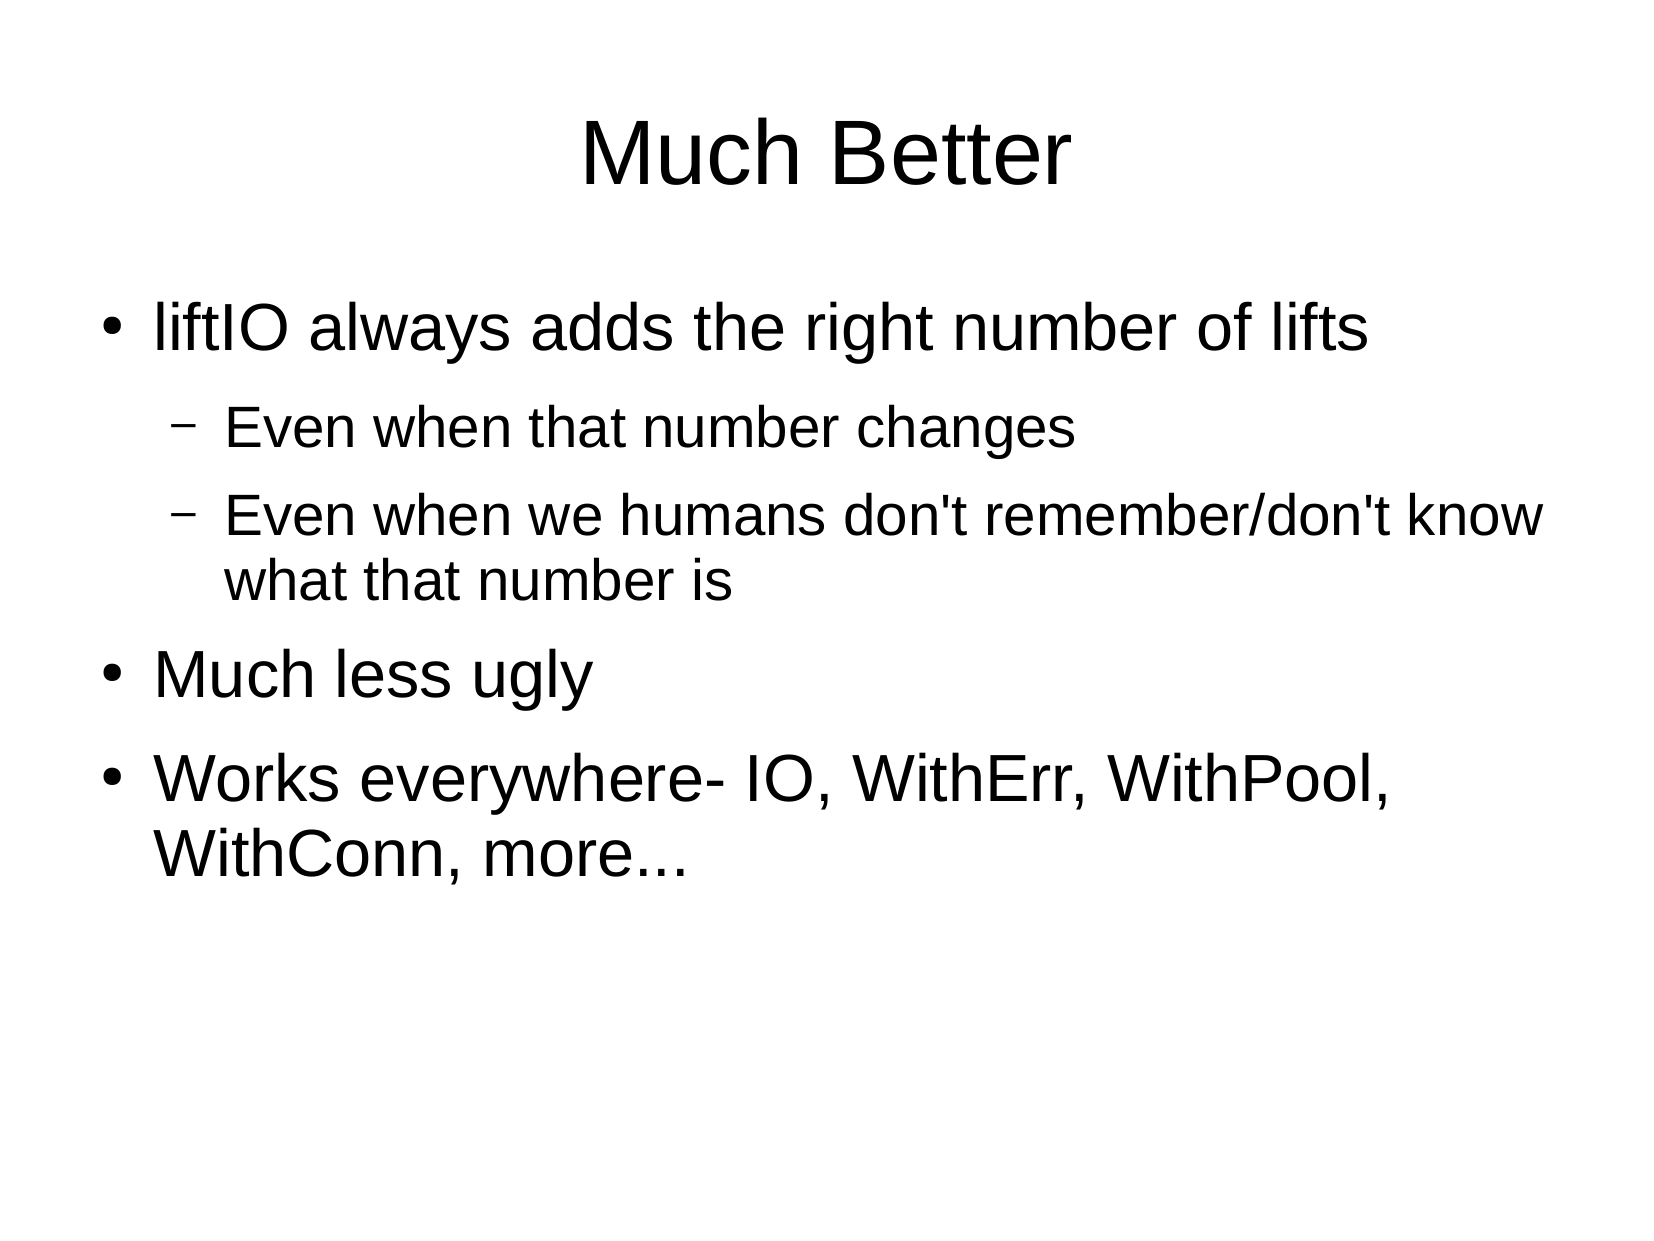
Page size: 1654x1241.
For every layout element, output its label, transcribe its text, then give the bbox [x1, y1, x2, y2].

list liftIO always adds the right number of lifts Even when that number changes Even when we humans don't remember/don't know what that number is Much less ugly Works everywhere- IO, WithErr, WithPool, WithConn, more... [82, 290, 1571, 1010]
title Much Better [82, 49, 1571, 257]
